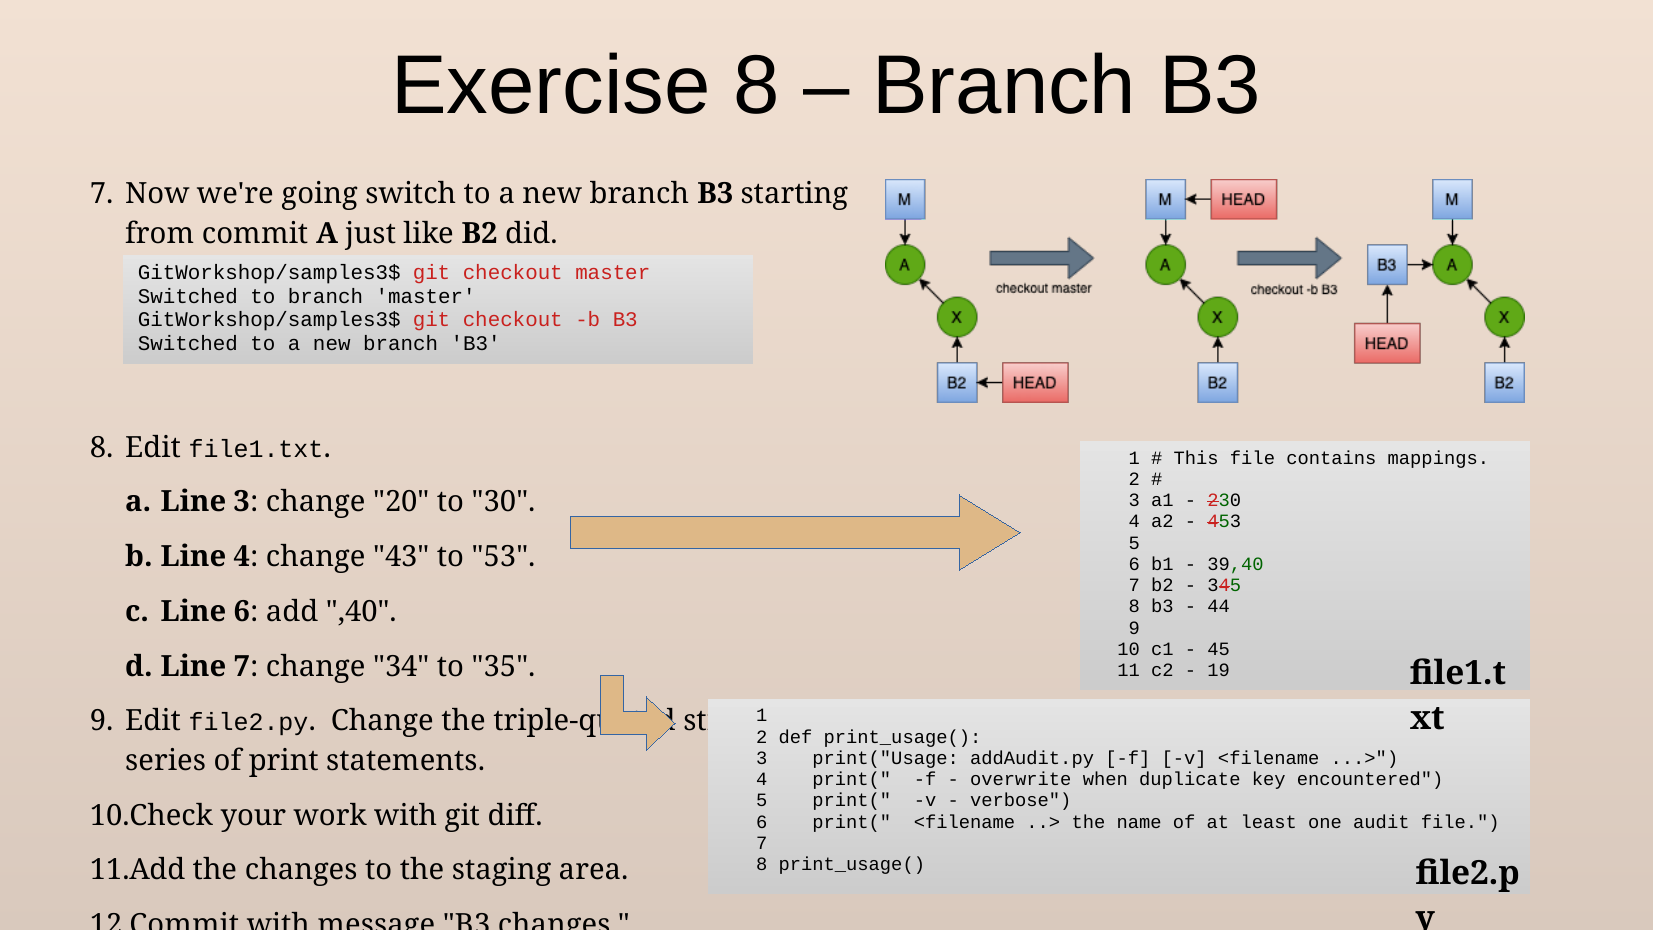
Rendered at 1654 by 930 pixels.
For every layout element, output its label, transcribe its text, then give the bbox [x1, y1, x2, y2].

text_box 1 # This file contains mappings. 2 # 3 a1 - 230 4 a2 - 453 5 6 b1 - 39,40 7 b2 - 345 8 b3 - 44 9 10 c1 - 45 11 c2 - 19 [1080, 441, 1531, 691]
text_box GitWorkshop/samples3$ git checkout master Switched to branch 'master' GitWorkshop/samples3$ git checkout -b B3 Switched to a new branch 'B3' [123, 255, 754, 364]
picture [885, 179, 1525, 403]
title Exercise 8 – Branch B3 [82, 19, 1571, 151]
text_box [570, 494, 1021, 571]
text_box 1 2 def print_usage(): 3 print("Usage: addAudit.py [-f] [-v] <filename ...>") 4 print(" -f - overwrite when duplicate key encountered") 5 print(" -v - verbose") 6 print(" <filename ..> the name of at least one audit file.") 7 8 print_usage() [707, 698, 1531, 894]
text_box file1.txt [1395, 641, 1531, 695]
text_box Now we're going switch to a new branch B3 starting from commit A just like B2 did. Edit file1.txt. Line 3: change "20" to "30". Line 4: change "43" to "53". Line 6: add ",40". Line 7: change "34" to "35". Edit file2.py. Change the triple-quoted string to a series of print statements. Check your work with git diff. Add the changes to the staging area. Commit with message "B3 changes." [75, 165, 886, 844]
text_box file2.py [1400, 841, 1536, 894]
text_box [600, 675, 676, 751]
